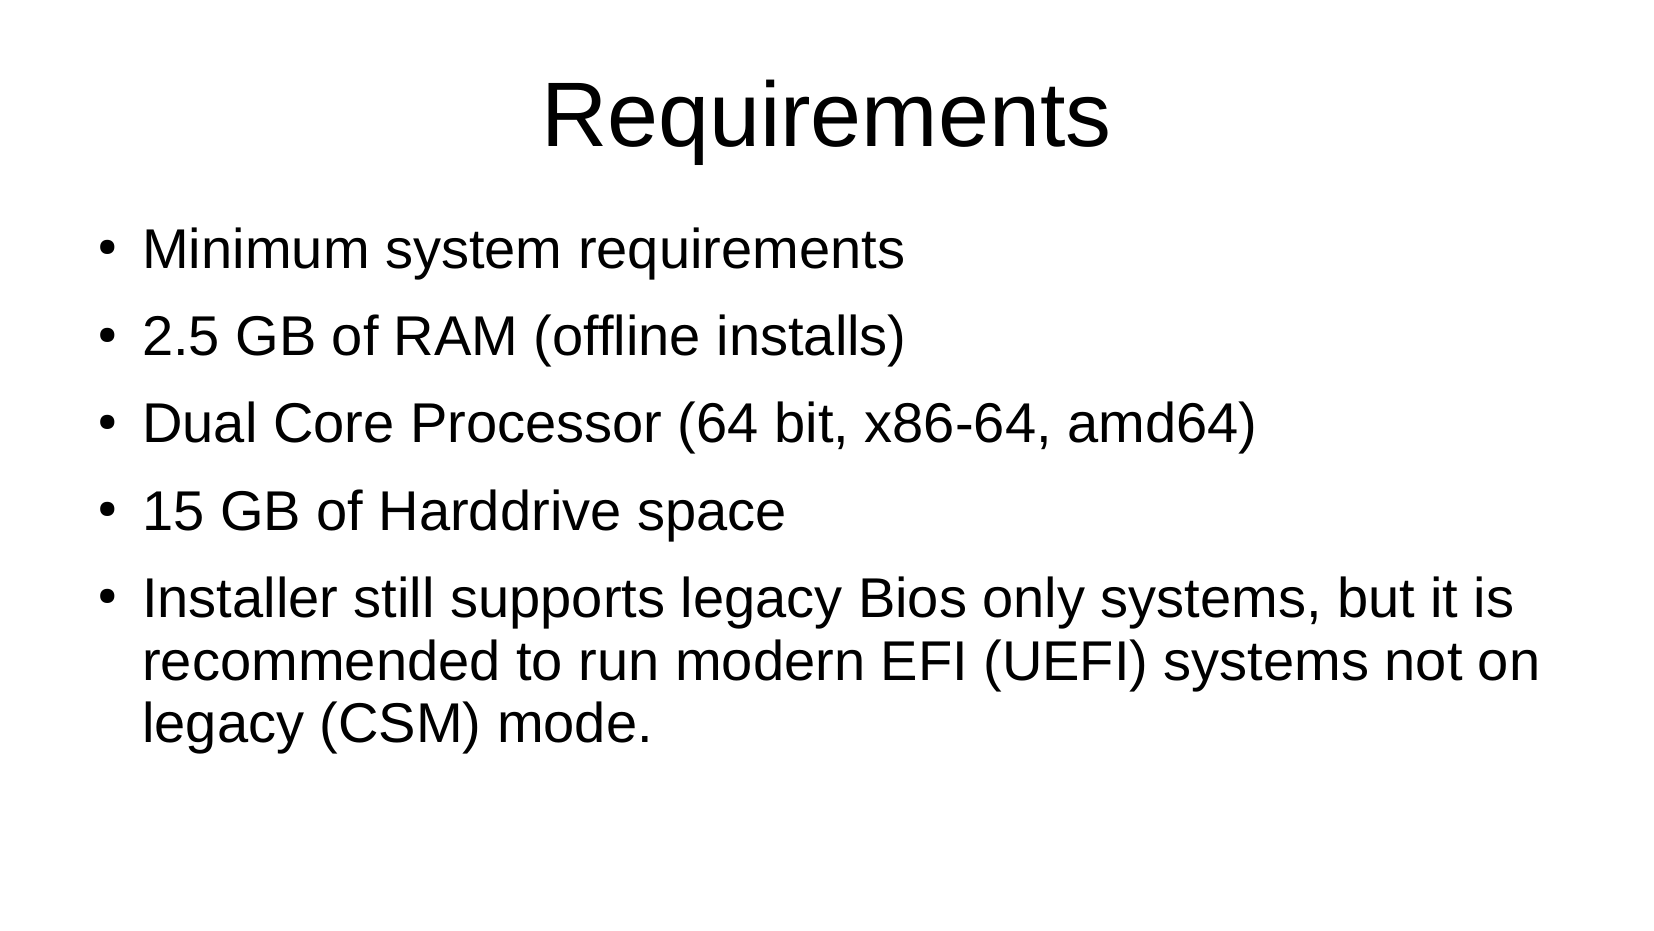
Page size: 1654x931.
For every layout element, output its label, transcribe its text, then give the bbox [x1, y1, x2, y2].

title Requirements [82, 37, 1571, 193]
list Minimum system requirements 2.5 GB of RAM (offline installs) Dual Core Processor (64 bit, x86-64, amd64) 15 GB of Harddrive space Installer still supports legacy Bios only systems, but it is recommended to run modern EFI (UEFI) systems not on legacy (CSM) mode. [82, 217, 1571, 758]
